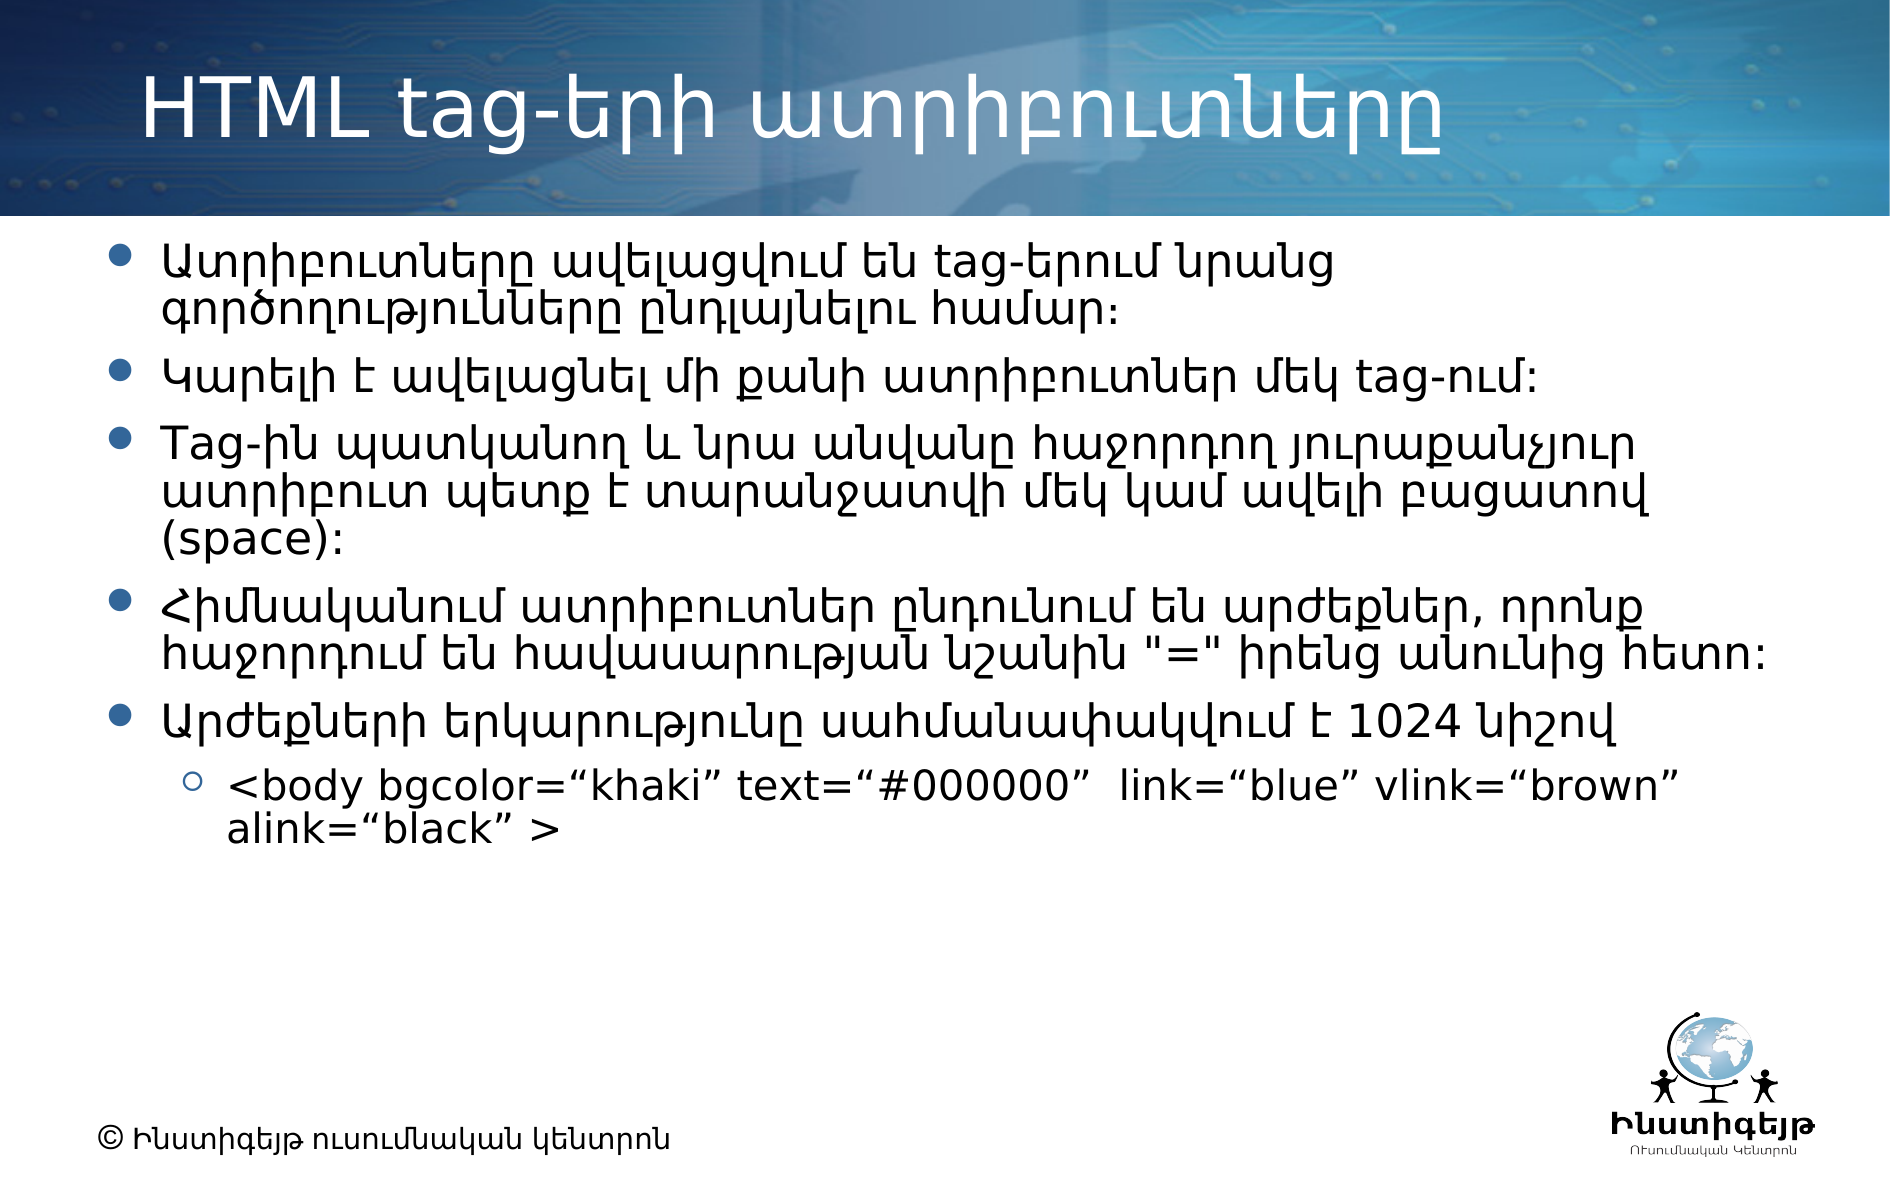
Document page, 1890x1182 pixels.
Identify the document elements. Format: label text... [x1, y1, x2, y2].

picture [0, 0, 1890, 216]
list Ատրիբուտները ավելացվում են tag-երում նրանց գործողությունները ընդլայնելու համար։ Կարելի է ավելացնել մի քանի ատրիբուտներ մեկ tag-ում: Tag-ին պատկանող և նրա անվանը հաջորդող յուրաքանչյուր ատրիբուտ պետք է տարանջատվի մեկ կամ ավելի բացատով (space): Հիմնականում ատրիբուտներ ընդունում են արժեքներ, որոնք հաջորդում են հավասարության նշանին "=" իրենց անունից հետո: Արժեքների երկարությունը սահմանափակվում է 1024 նիշով <body bgcolor=“khaki” text=“#000000” link=“blue” vlink=“brown” alink=“black” > [105, 239, 1795, 264]
picture [1612, 1012, 1815, 1157]
